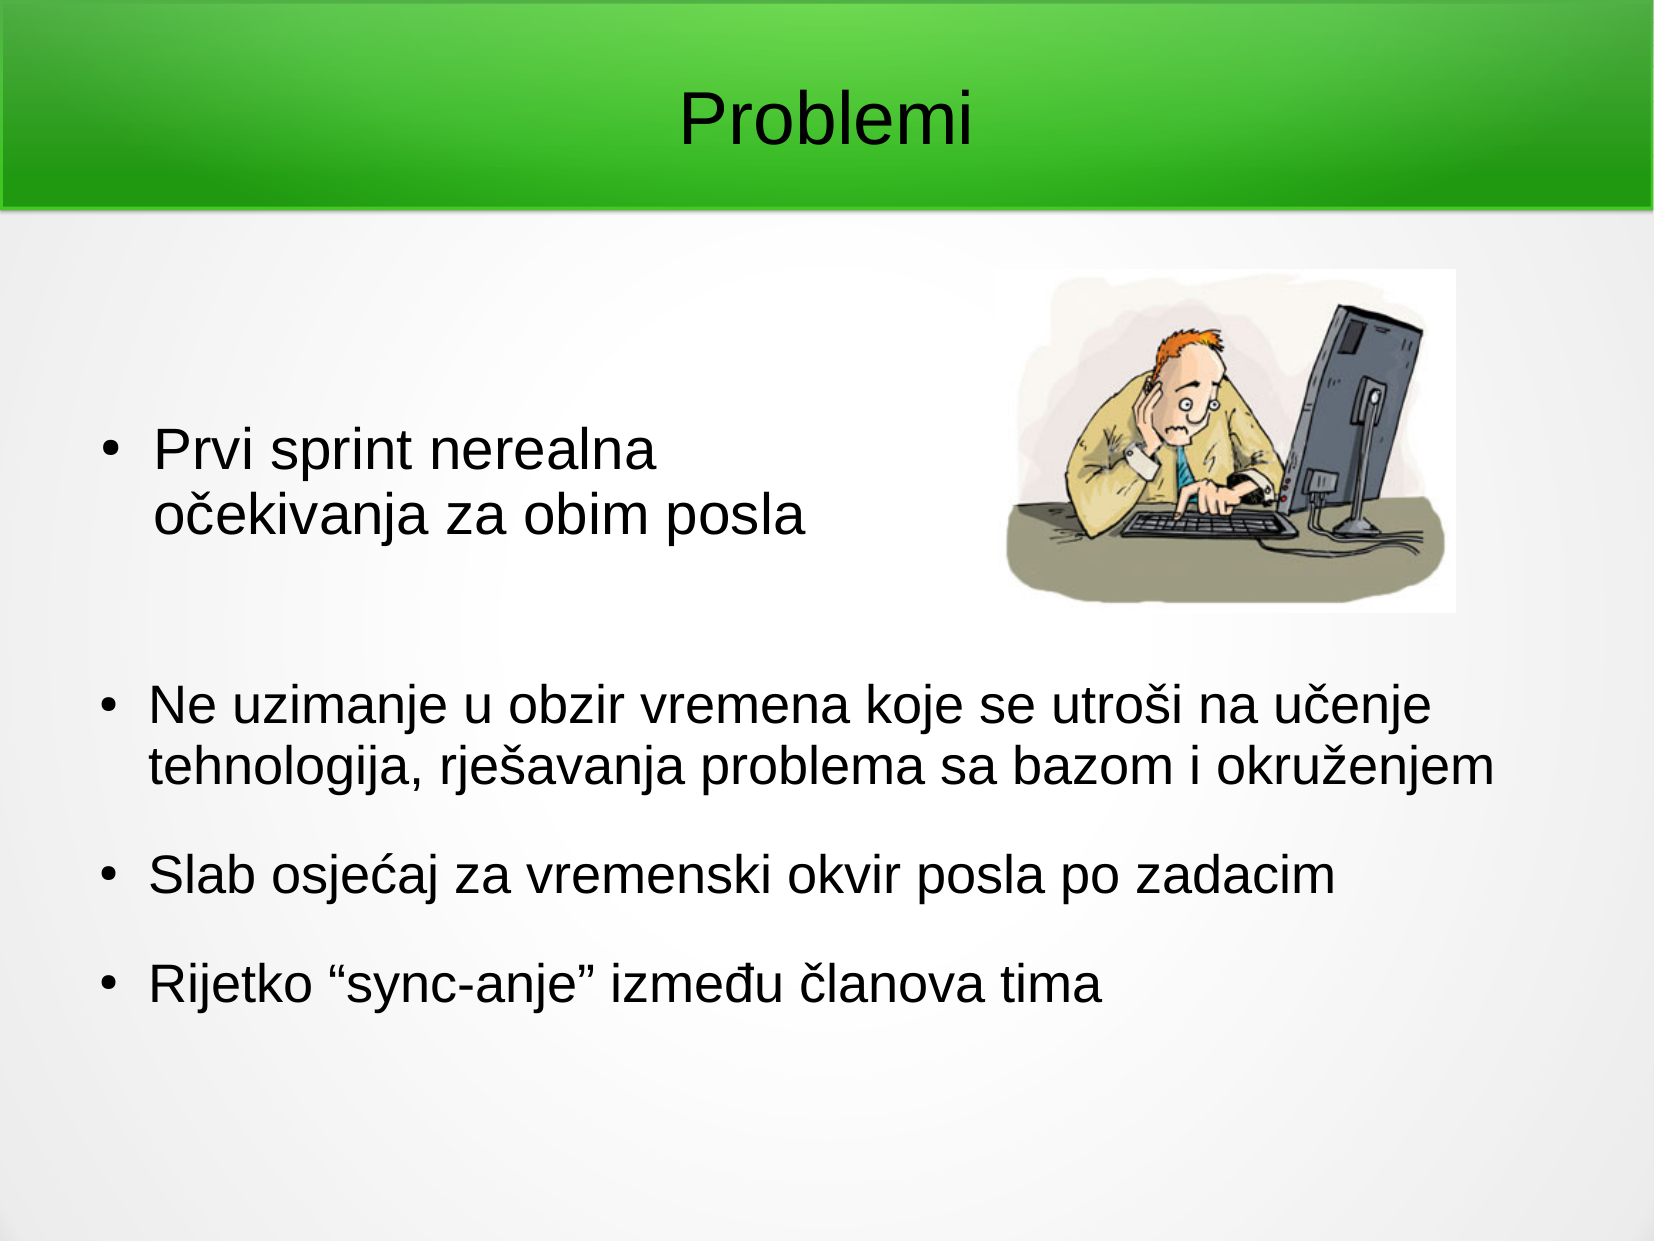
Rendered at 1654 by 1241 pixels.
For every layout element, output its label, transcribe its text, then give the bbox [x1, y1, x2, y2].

title Problemi [82, 47, 1571, 189]
list Ne uzimanje u obzir vremena koje se utroši na učenje tehnologija, rješavanja problema sa bazom i okruženjem Slab osjećaj za vremenski okvir posla po zadacim Rijetko “sync-anje” između članova tima [82, 674, 1571, 1018]
picture [997, 269, 1456, 614]
list Prvi sprint nerealna očekivanja za obim posla [82, 299, 809, 643]
